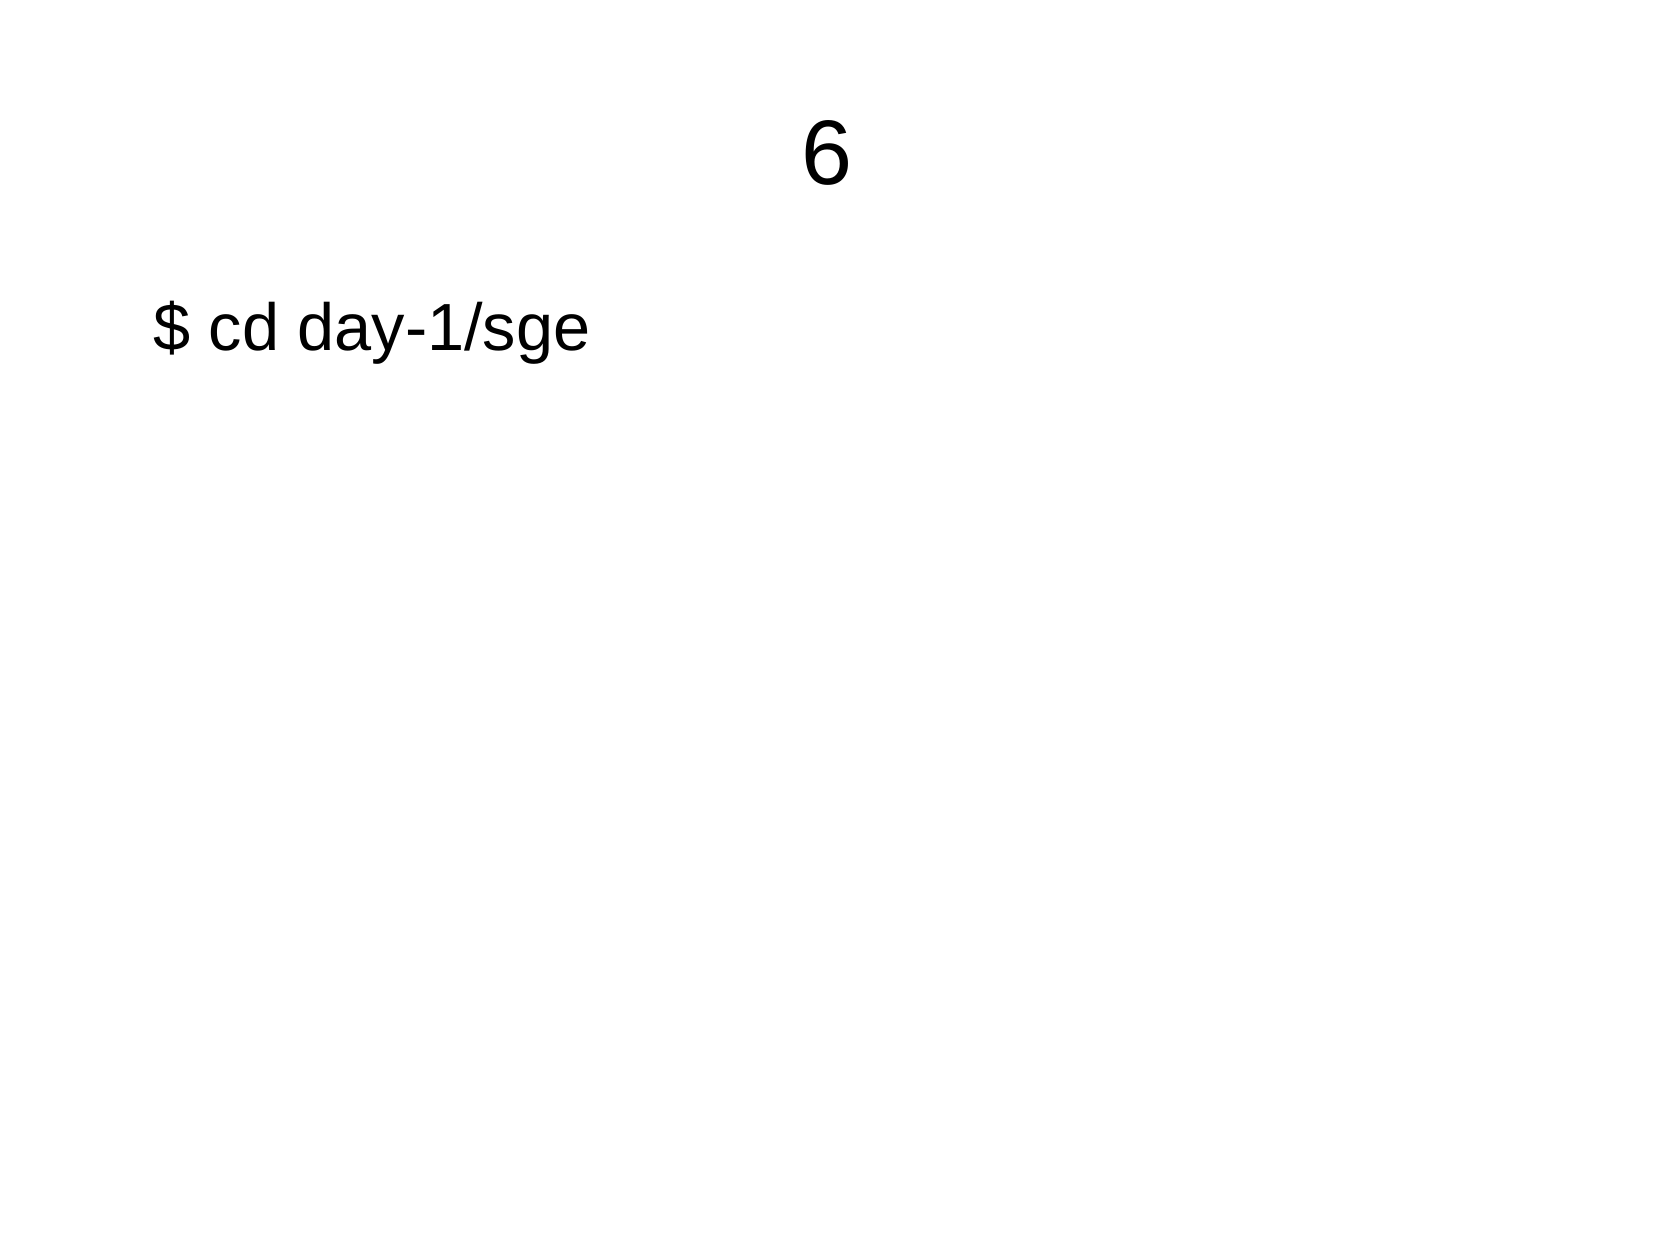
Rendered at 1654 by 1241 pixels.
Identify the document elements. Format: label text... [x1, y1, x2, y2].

title 6 [82, 49, 1571, 257]
list $ cd day-1/sge [82, 290, 1571, 1010]
